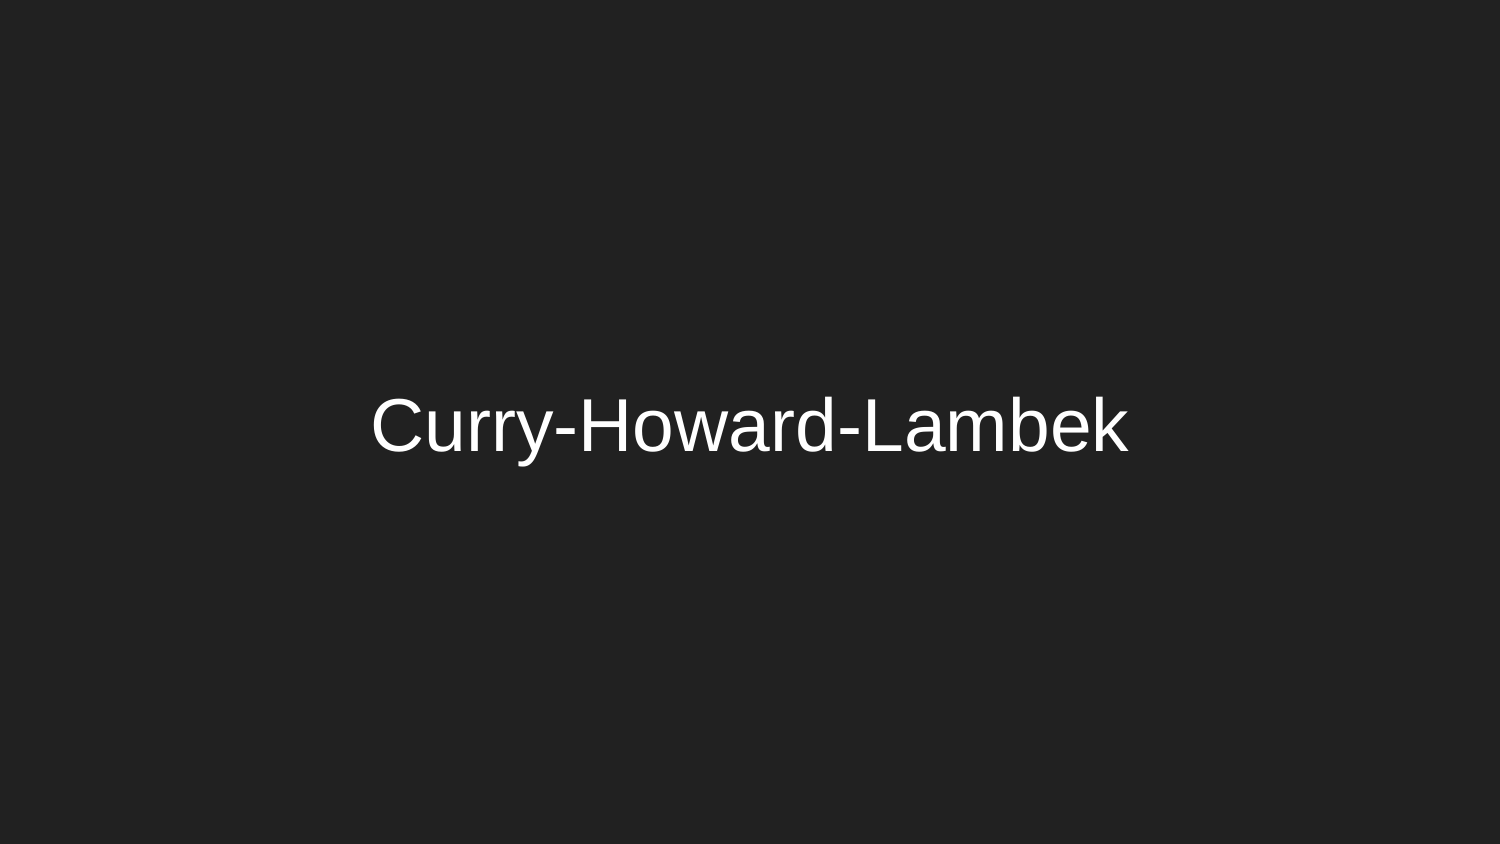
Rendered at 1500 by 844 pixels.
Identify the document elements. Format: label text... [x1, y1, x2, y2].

title Curry-Howard-Lambek [51, 352, 1449, 491]
